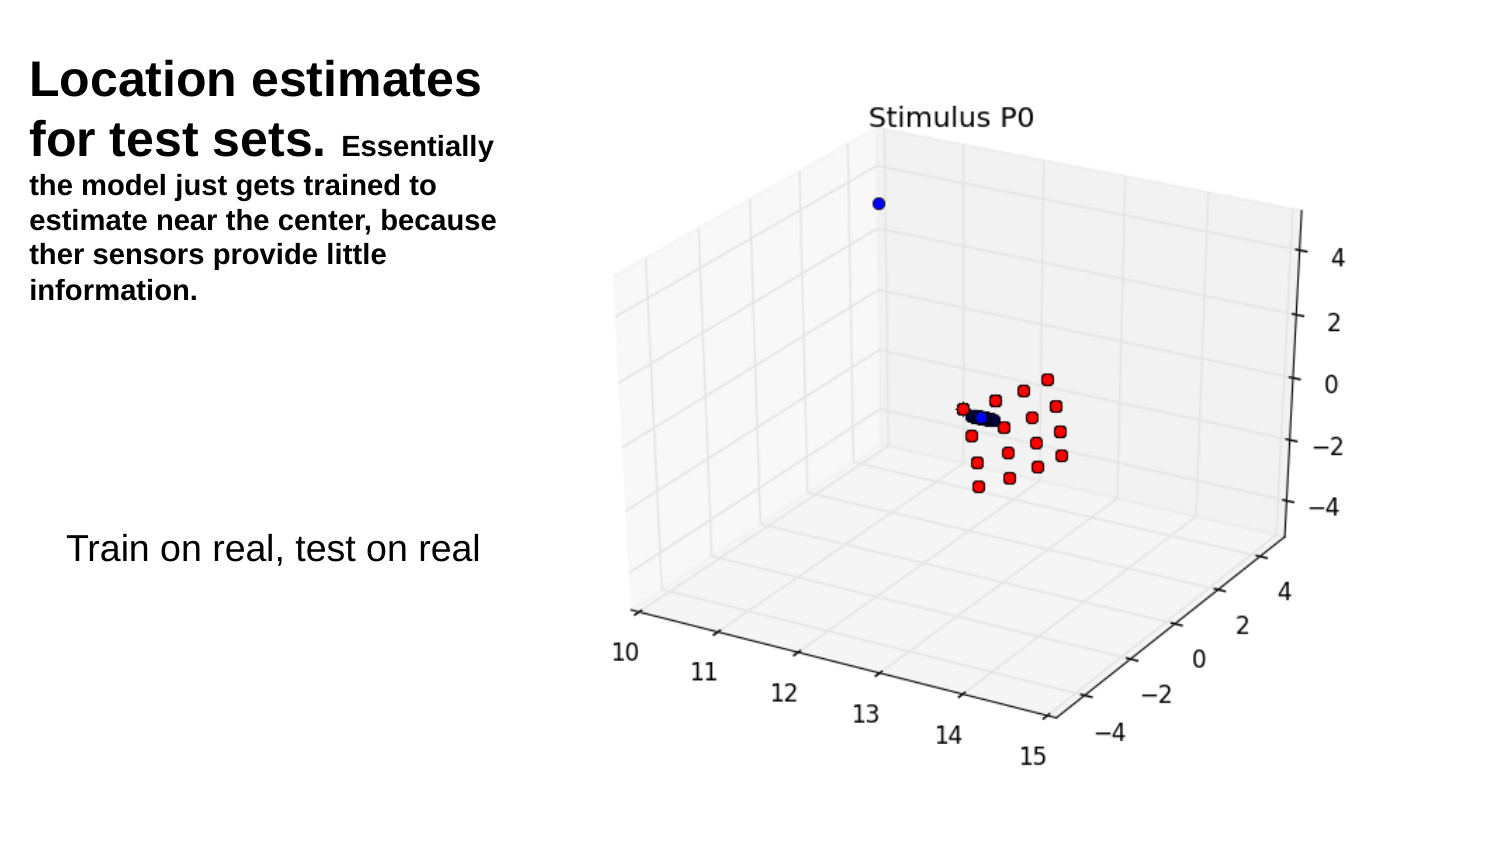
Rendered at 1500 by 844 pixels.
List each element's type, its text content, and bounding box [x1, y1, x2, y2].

picture [375, 0, 1500, 844]
text_box Train on real, test on real [51, 508, 527, 586]
text_box Location estimates for test sets. Essentially the model just gets trained to estimate near the center, because ther sensors provide little information. [14, 31, 530, 156]
